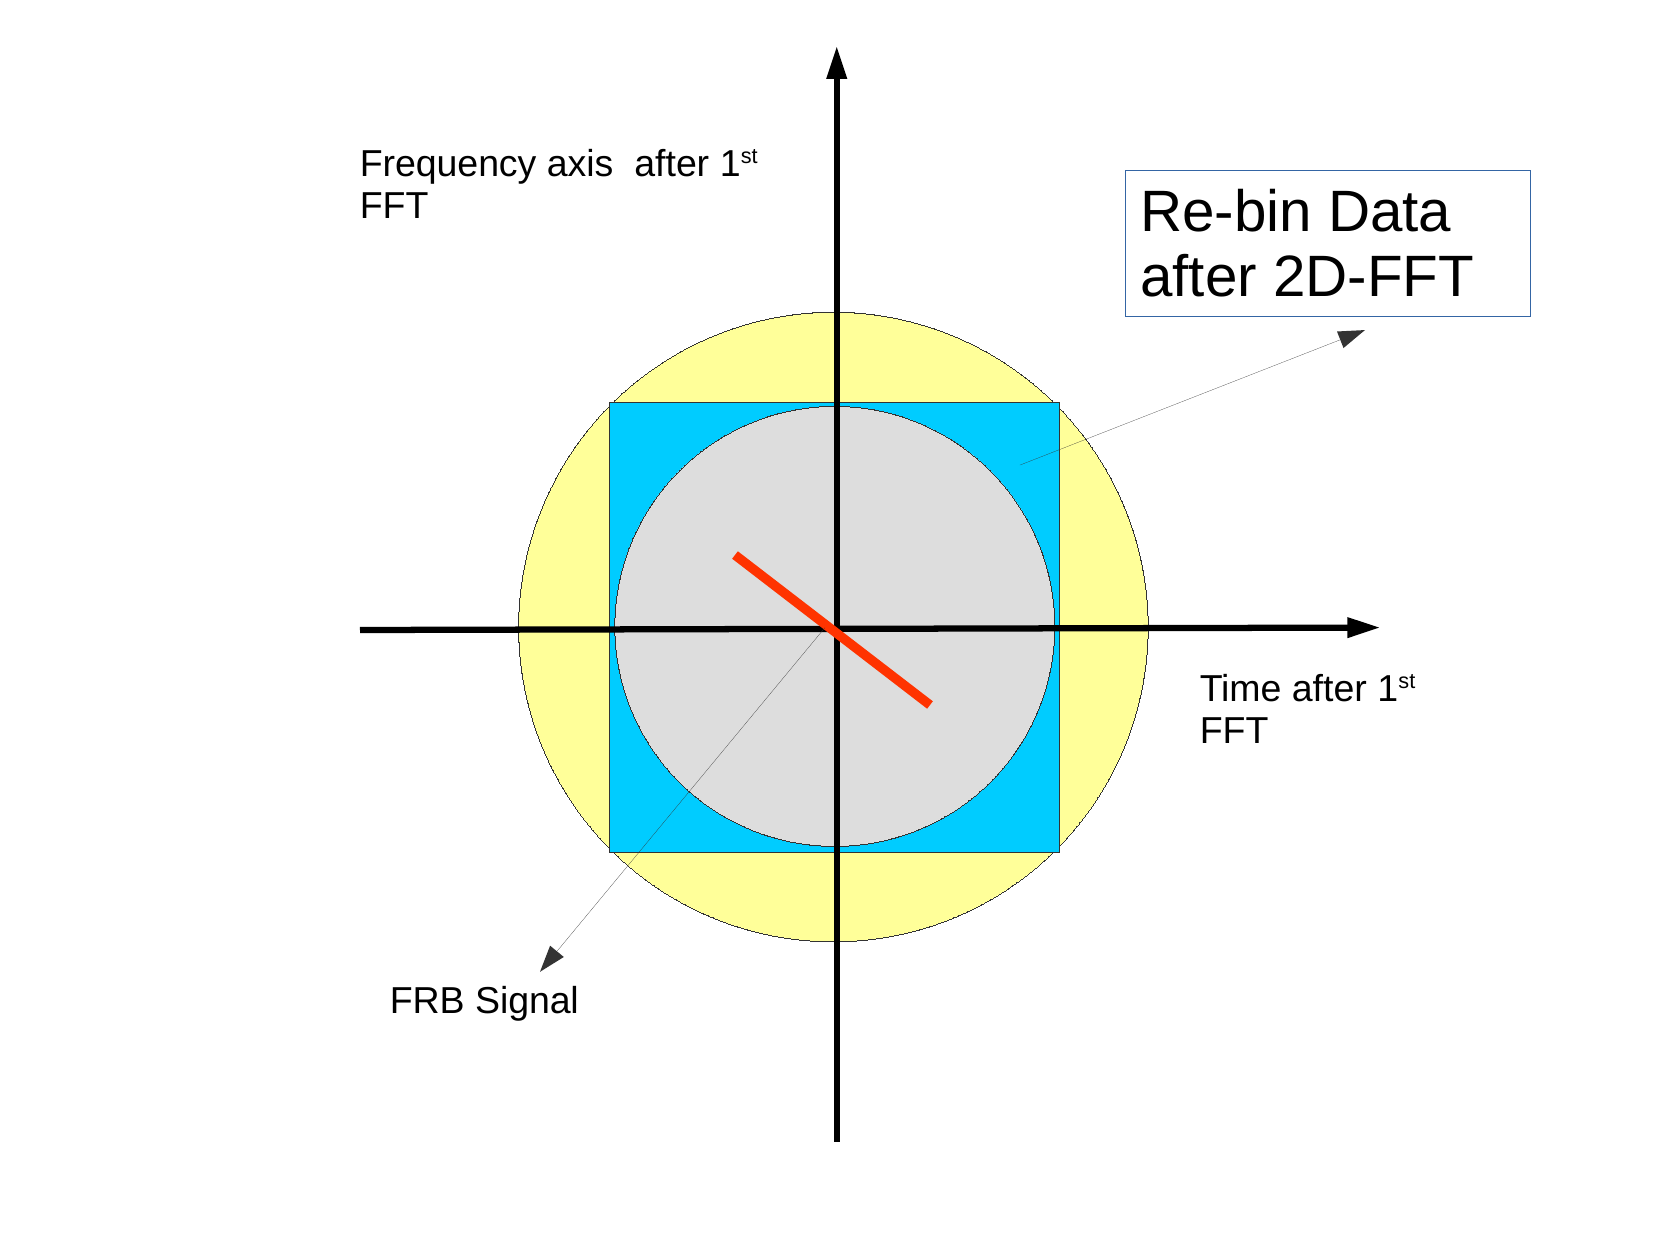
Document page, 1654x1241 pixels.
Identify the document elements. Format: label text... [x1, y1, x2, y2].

text_box [840, 632, 1149, 942]
text_box Frequency axis after 1st FFT [345, 135, 796, 246]
text_box [840, 312, 1149, 625]
text_box [518, 312, 834, 626]
text_box FRB Signal [375, 971, 646, 1029]
text_box Time after 1st FFT [1185, 660, 1456, 761]
text_box [628, 633, 834, 942]
text_box Re-bin Data after 2D-FFT [1125, 170, 1531, 317]
text_box [518, 633, 819, 865]
